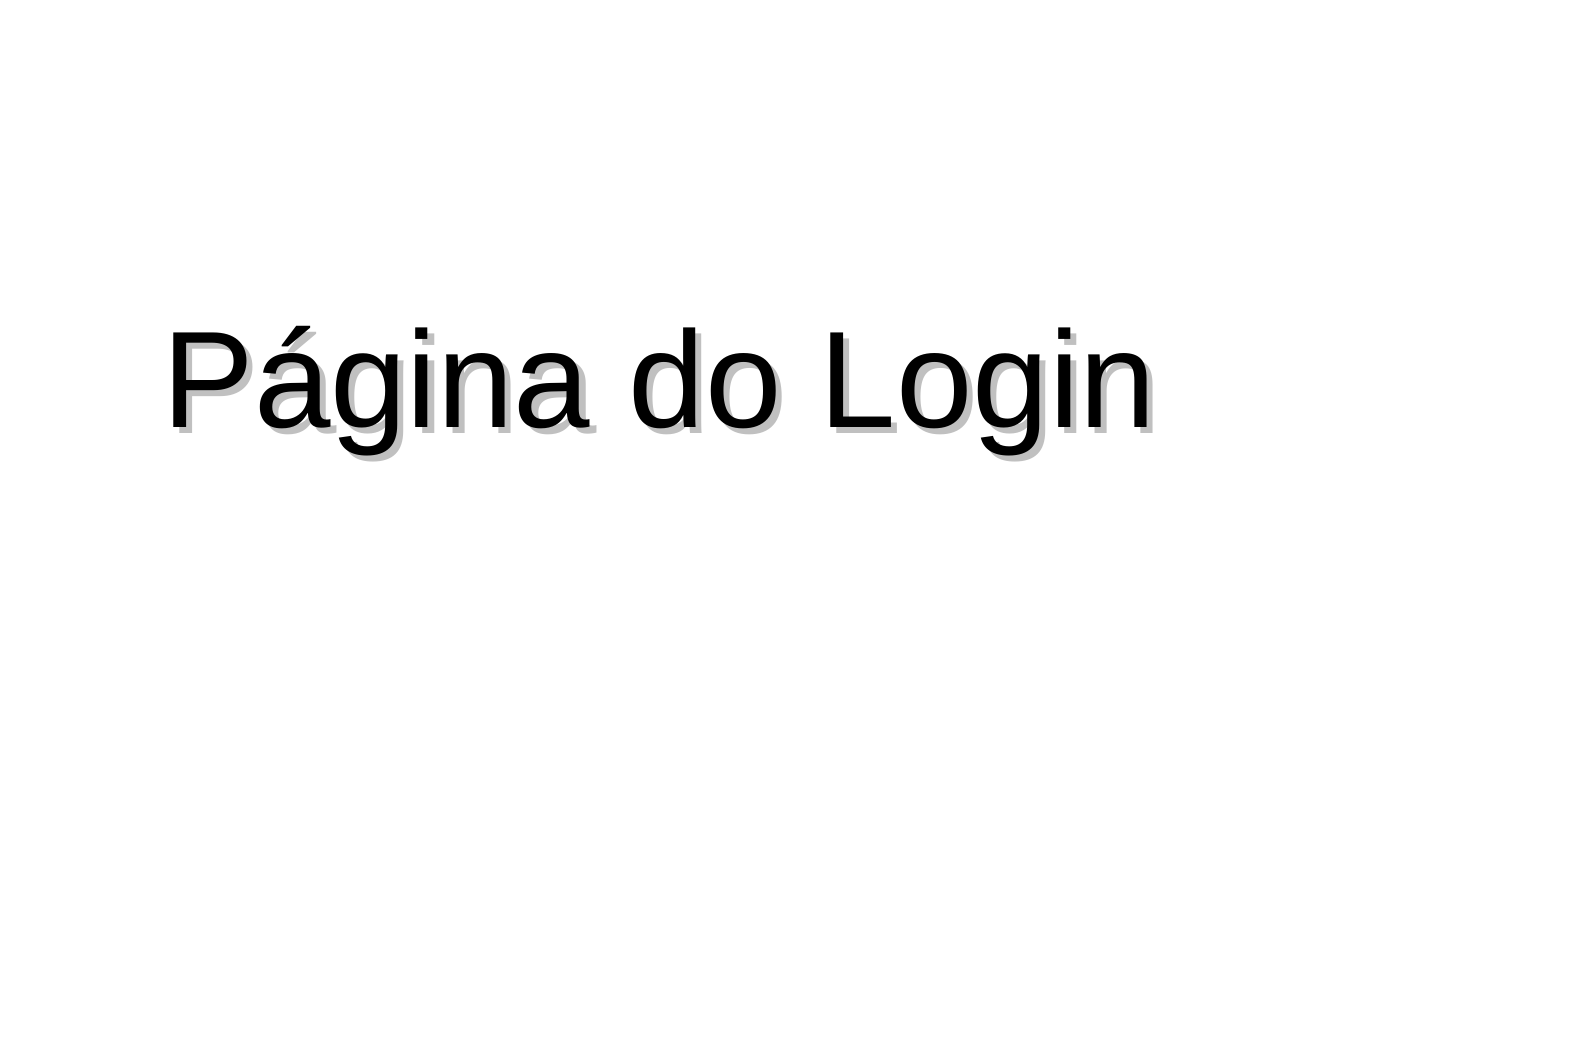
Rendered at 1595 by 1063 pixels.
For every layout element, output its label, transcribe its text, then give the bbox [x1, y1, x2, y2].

text_box Página do Login [147, 295, 1270, 464]
